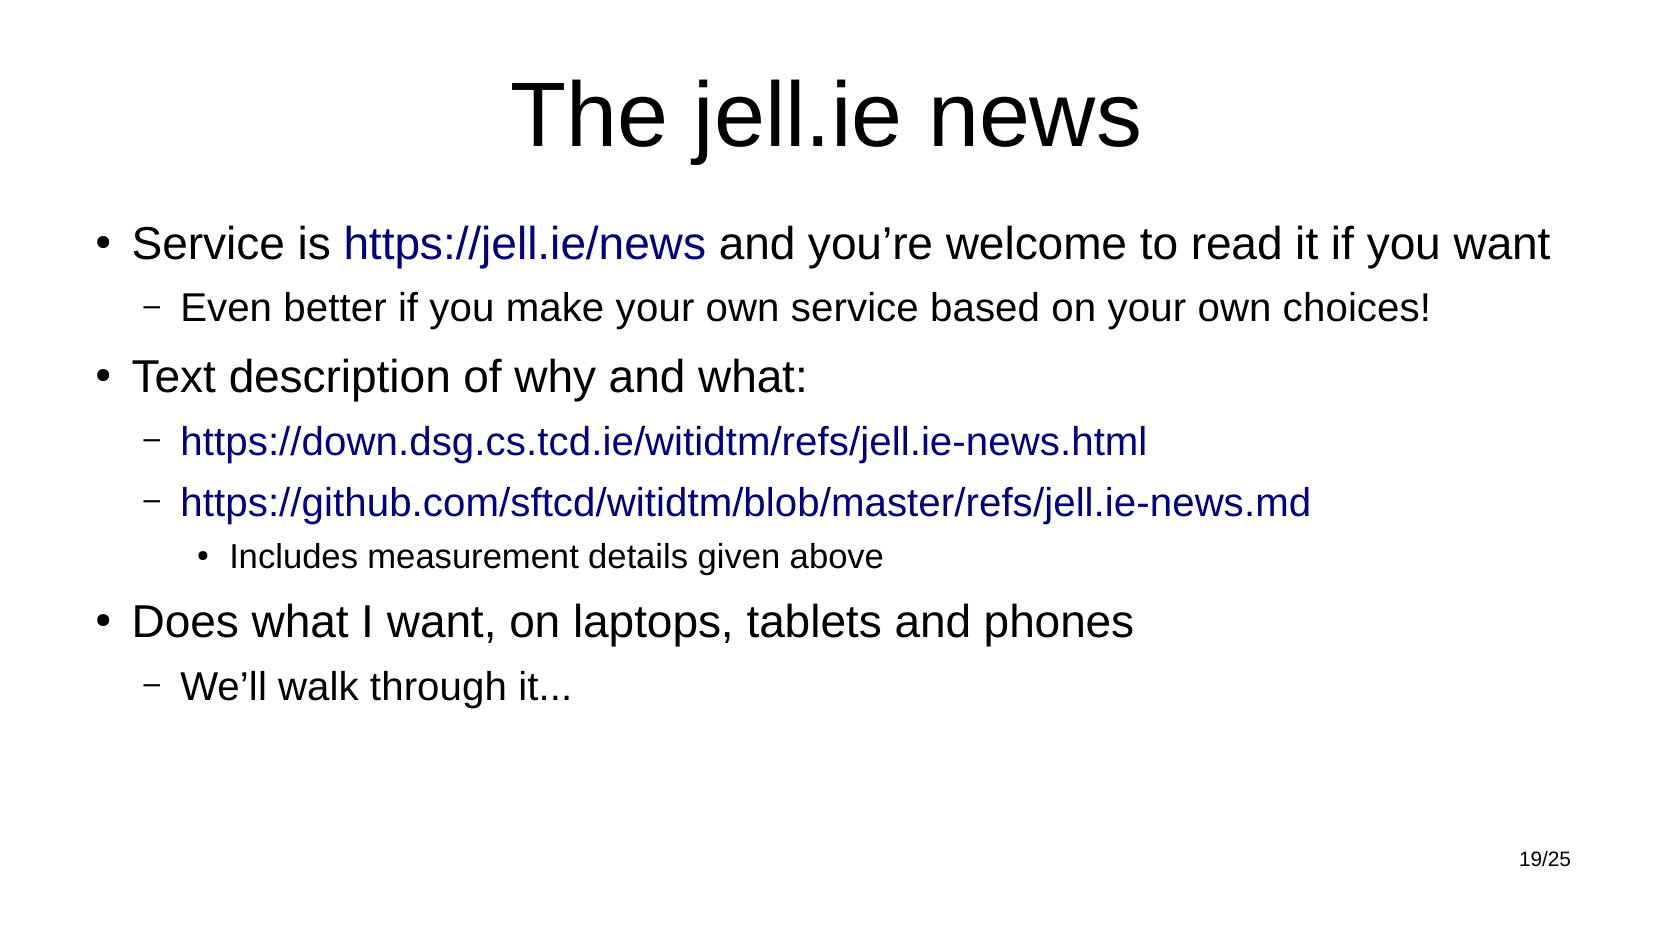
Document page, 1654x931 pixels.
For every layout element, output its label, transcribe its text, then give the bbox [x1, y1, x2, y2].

title The jell.ie news [82, 37, 1571, 193]
list Service is https://jell.ie/news and you’re welcome to read it if you want Even better if you make your own service based on your own choices! Text description of why and what: https://down.dsg.cs.tcd.ie/witidtm/refs/jell.ie-news.html https://github.com/sftcd/witidtm/blob/master/refs/jell.ie-news.md Includes measurement details given above Does what I want, on laptops, tablets and phones We’ll walk through it... [82, 217, 1571, 758]
